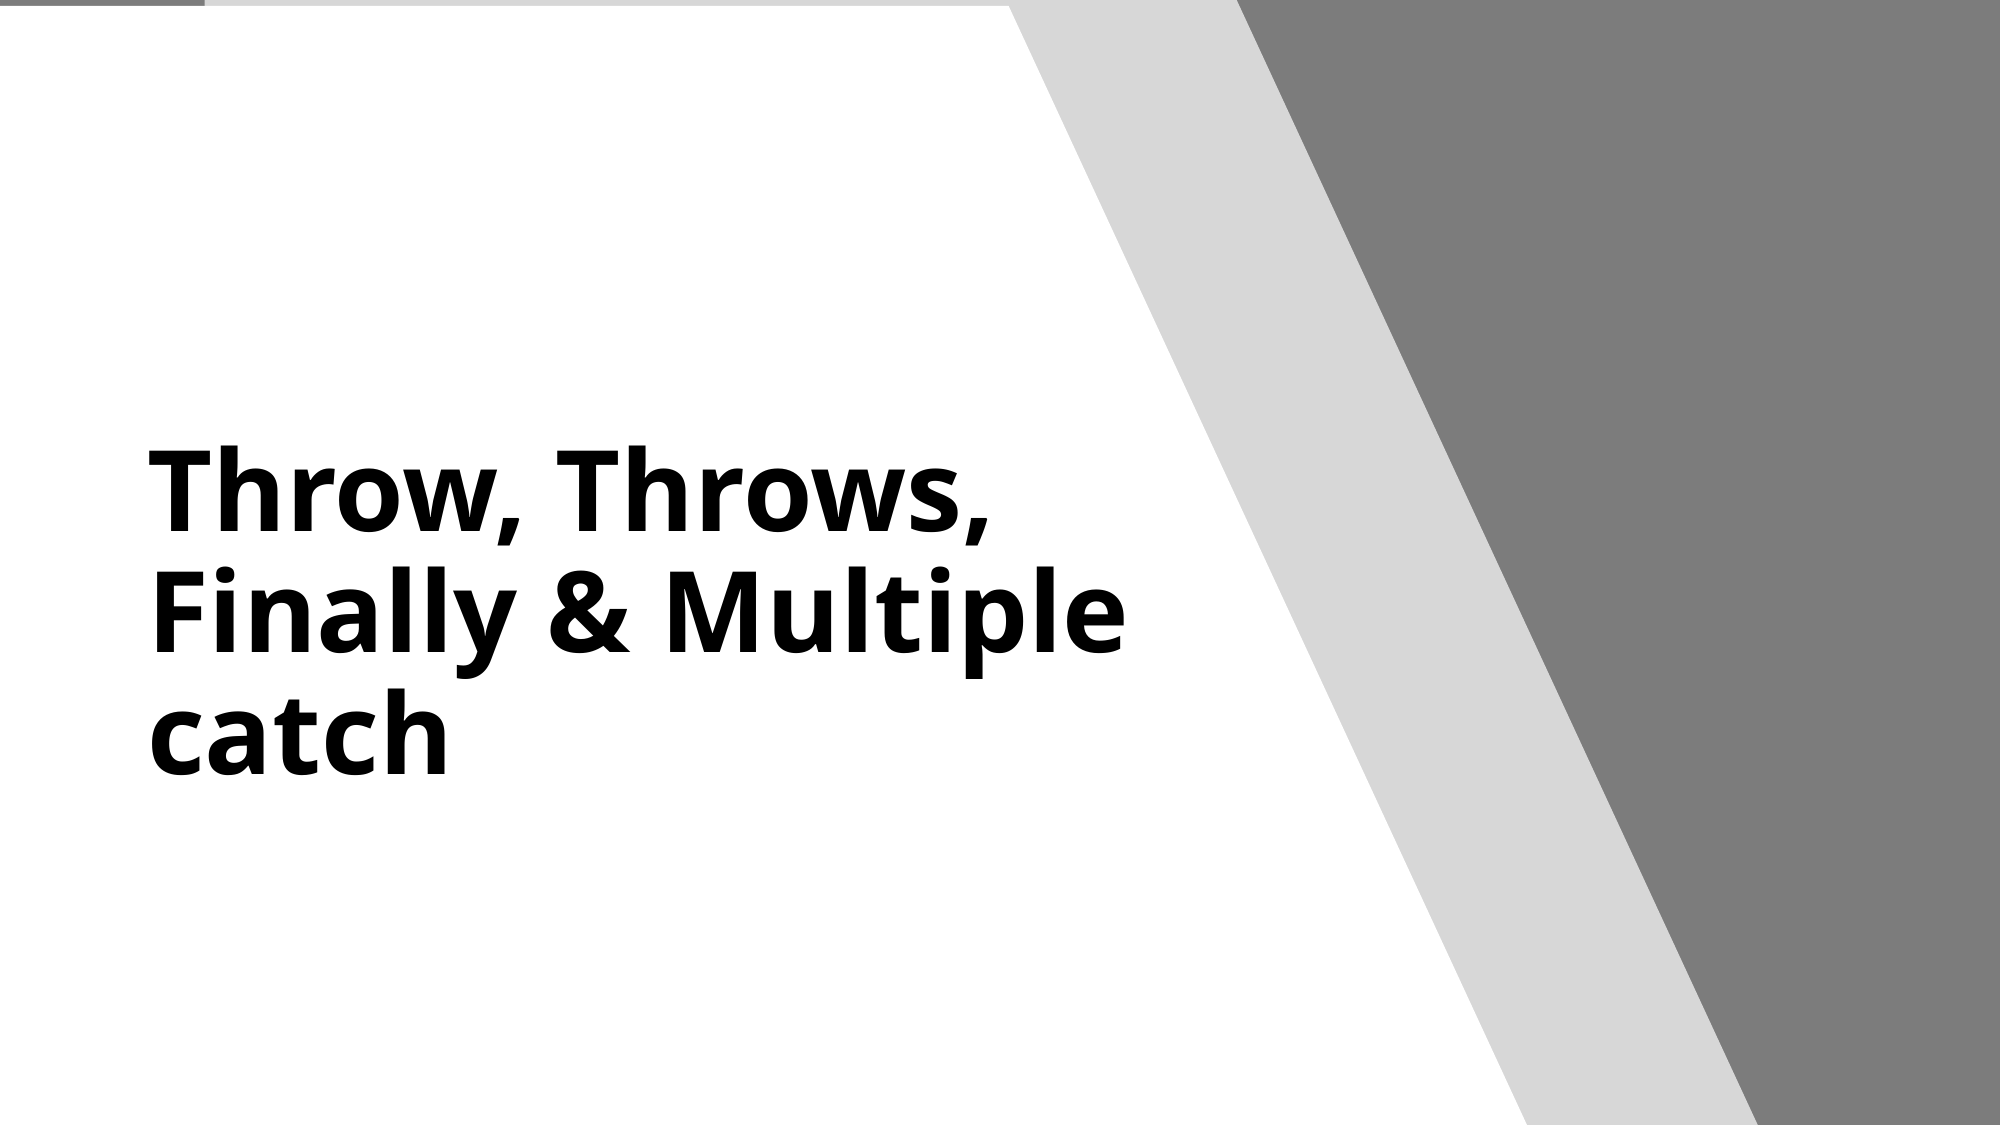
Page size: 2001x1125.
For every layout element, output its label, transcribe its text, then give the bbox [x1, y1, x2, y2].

text_box [0, 0, 2000, 1125]
title Throw, Throws, Finally & Multiple catch [131, 426, 1183, 965]
